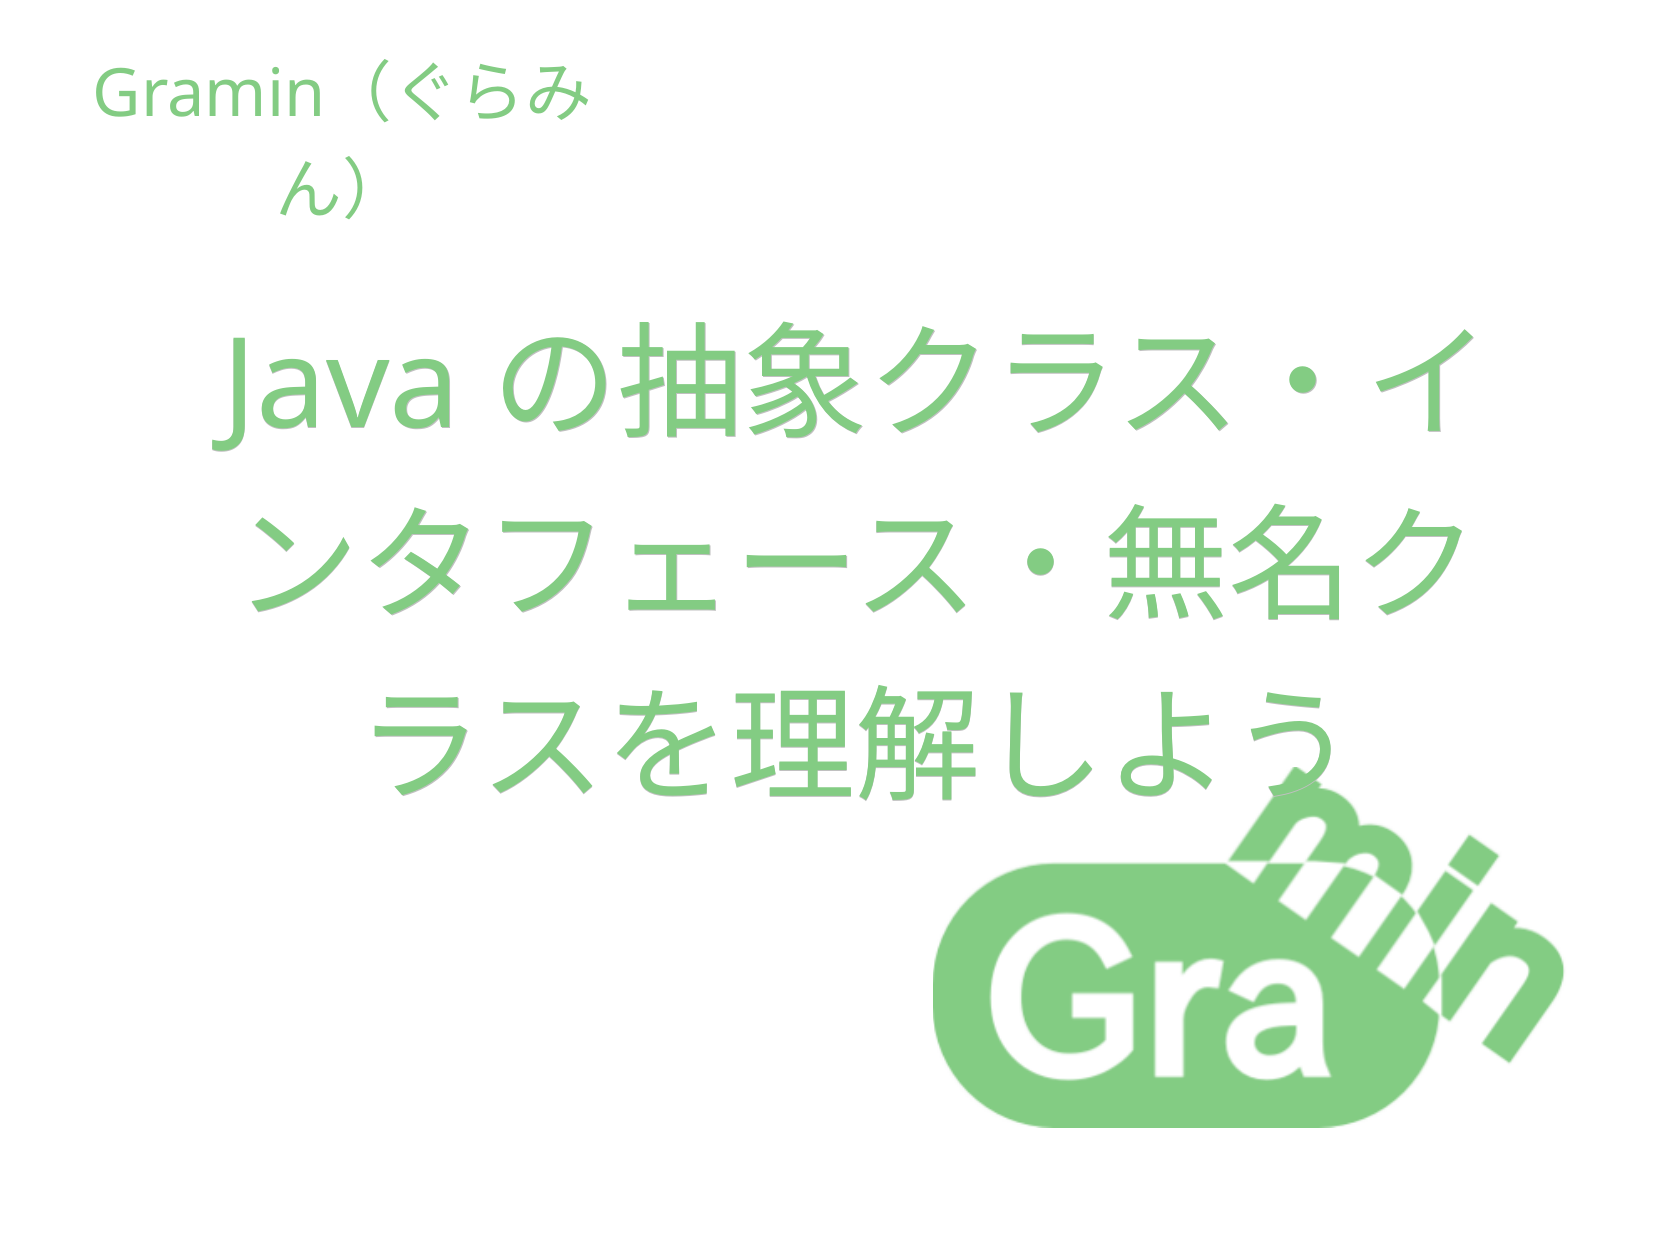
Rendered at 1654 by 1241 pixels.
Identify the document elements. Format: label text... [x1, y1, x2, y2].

picture [933, 767, 1577, 1128]
title Gramin（ぐらみん） [35, 70, 650, 201]
title Java の抽象クラス・インタフェース・無名クラスを理解しよう [188, 293, 1524, 816]
